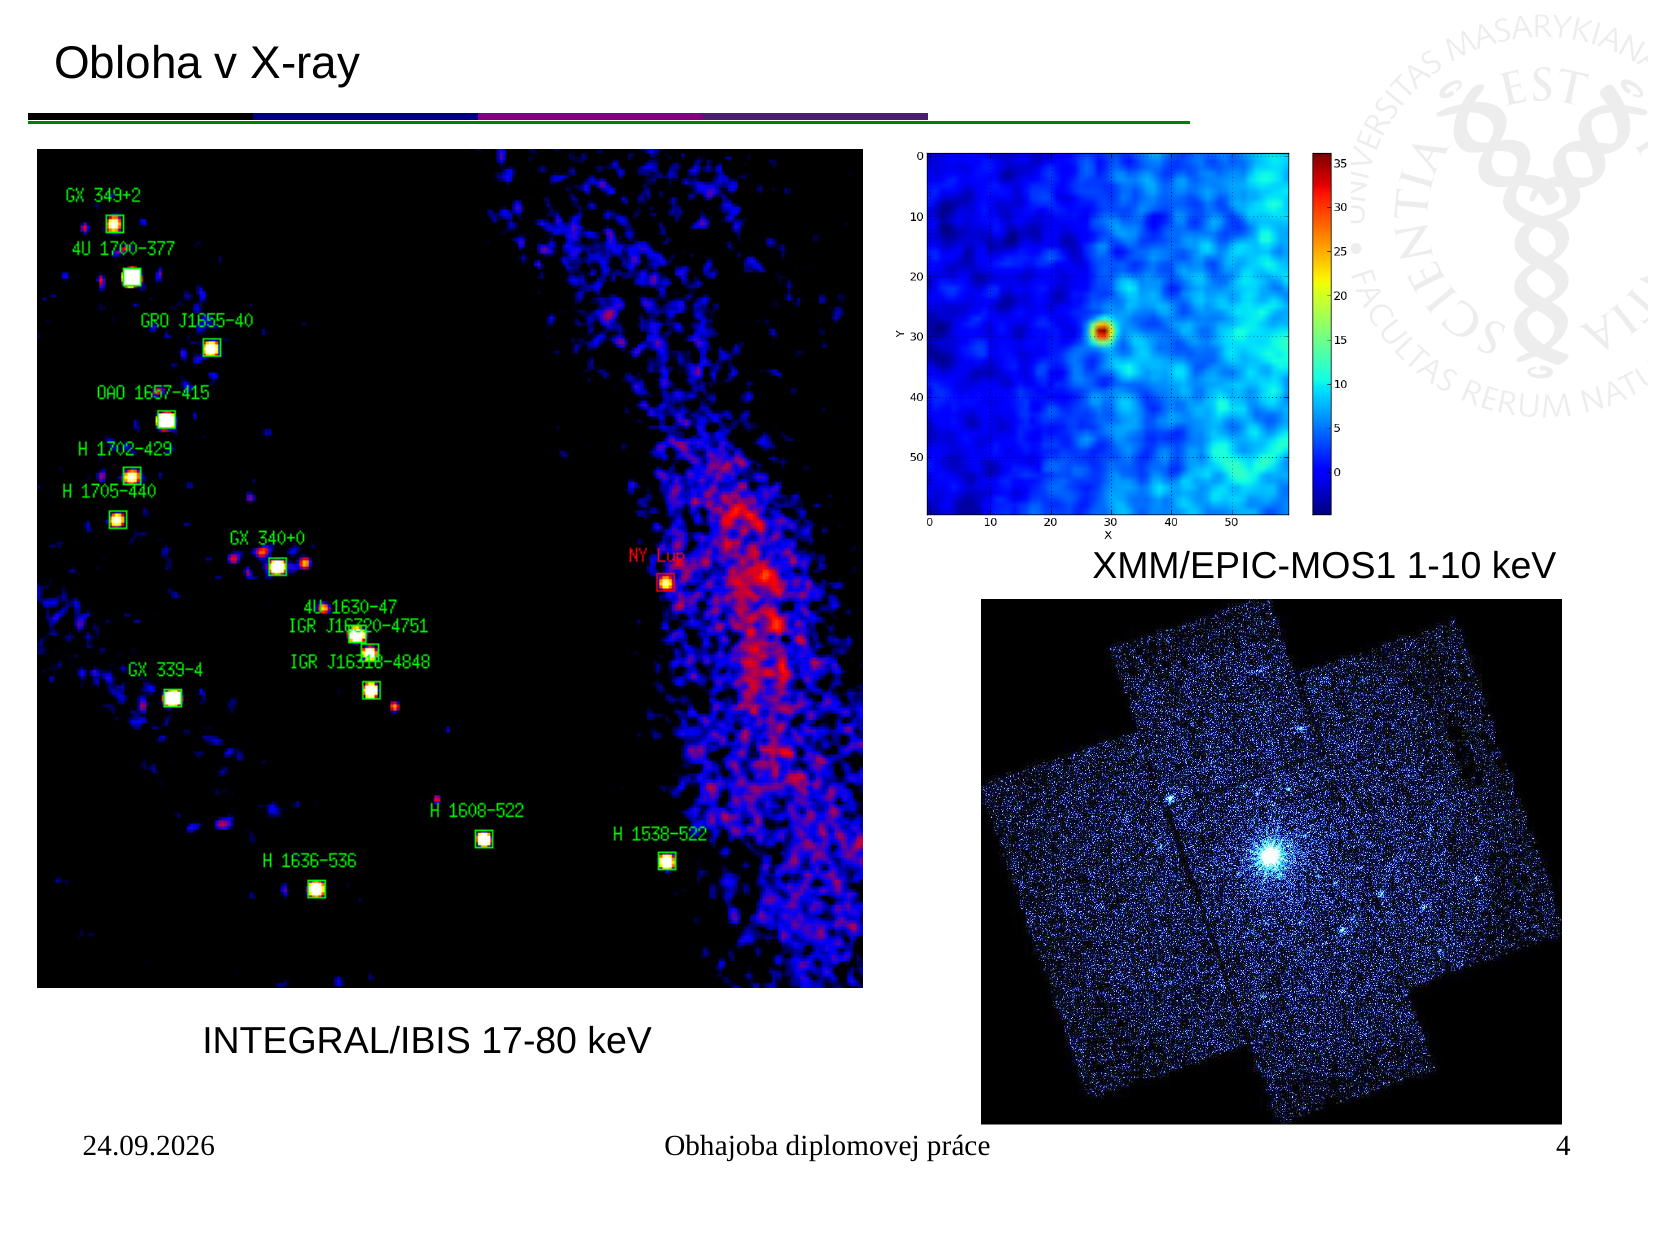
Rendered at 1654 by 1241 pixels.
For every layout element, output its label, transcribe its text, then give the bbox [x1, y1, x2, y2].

picture [891, 0, 1648, 542]
text_box XMM/EPIC-MOS1 1-10 keV [1077, 537, 1570, 595]
text_box INTEGRAL/IBIS 17-80 keV [187, 1012, 668, 1070]
picture [981, 599, 1562, 1126]
text_box Obloha v X-ray [39, 29, 375, 96]
picture [37, 149, 863, 988]
